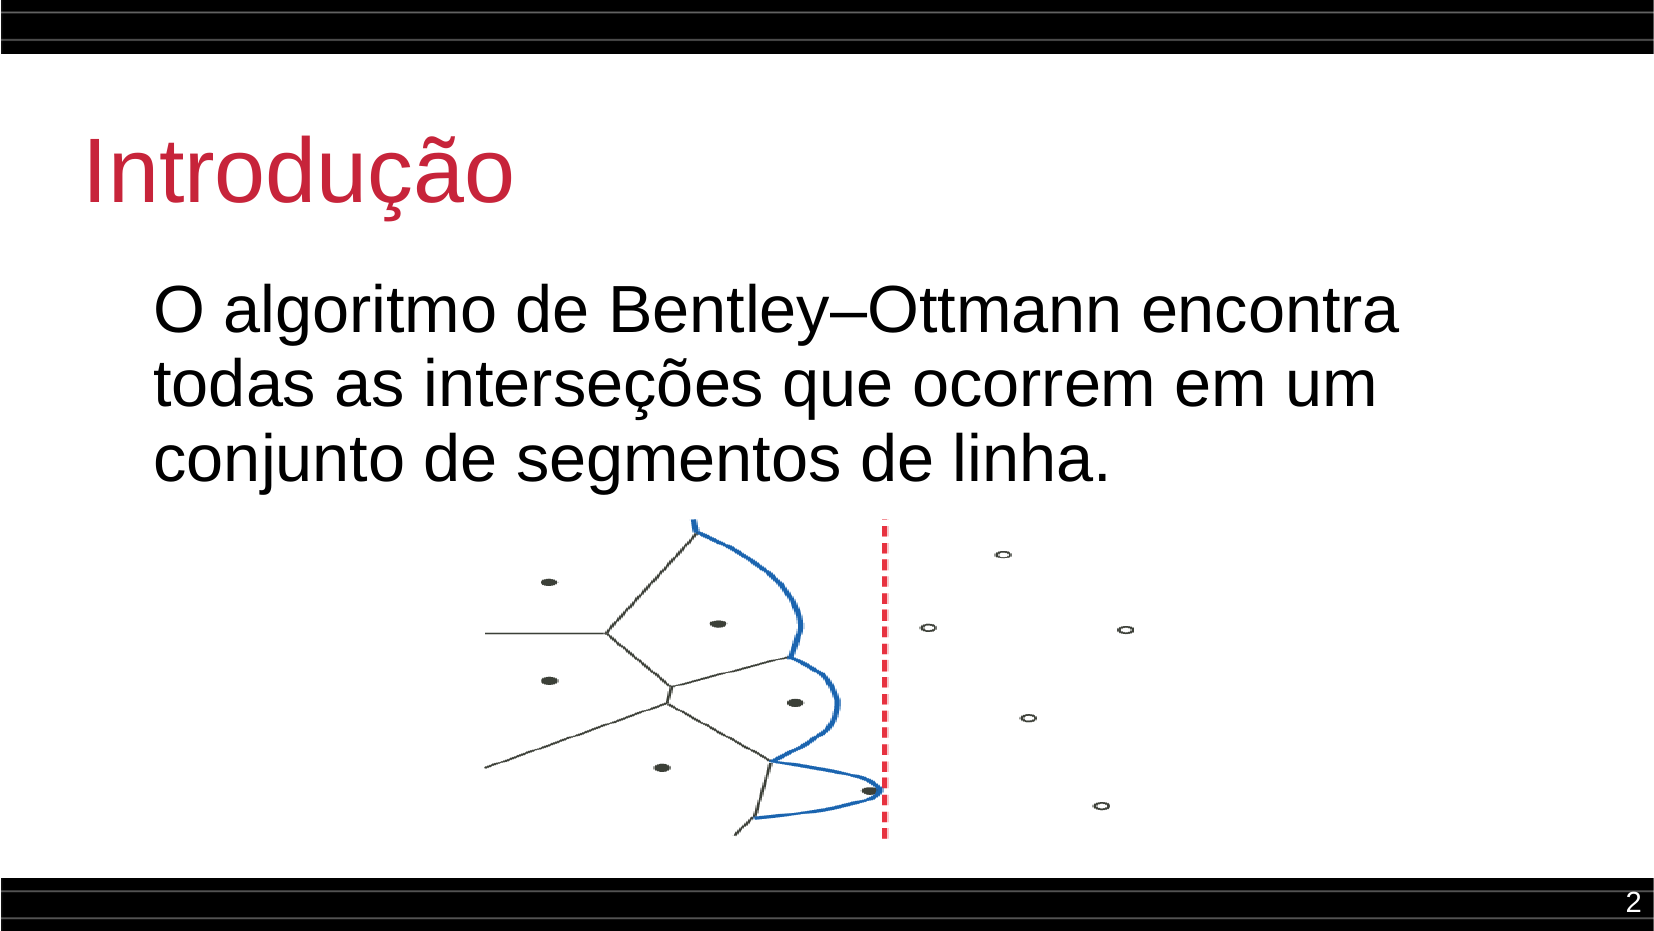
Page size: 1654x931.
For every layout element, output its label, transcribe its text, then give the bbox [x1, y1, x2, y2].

title Introdução [82, 92, 1571, 249]
picture [1, 878, 1654, 931]
picture [484, 519, 1134, 839]
picture [1, 0, 1654, 54]
list O algoritmo de Bentley–Ottmann encontra todas as interseções que ocorrem em um conjunto de segmentos de linha. [82, 271, 1571, 851]
